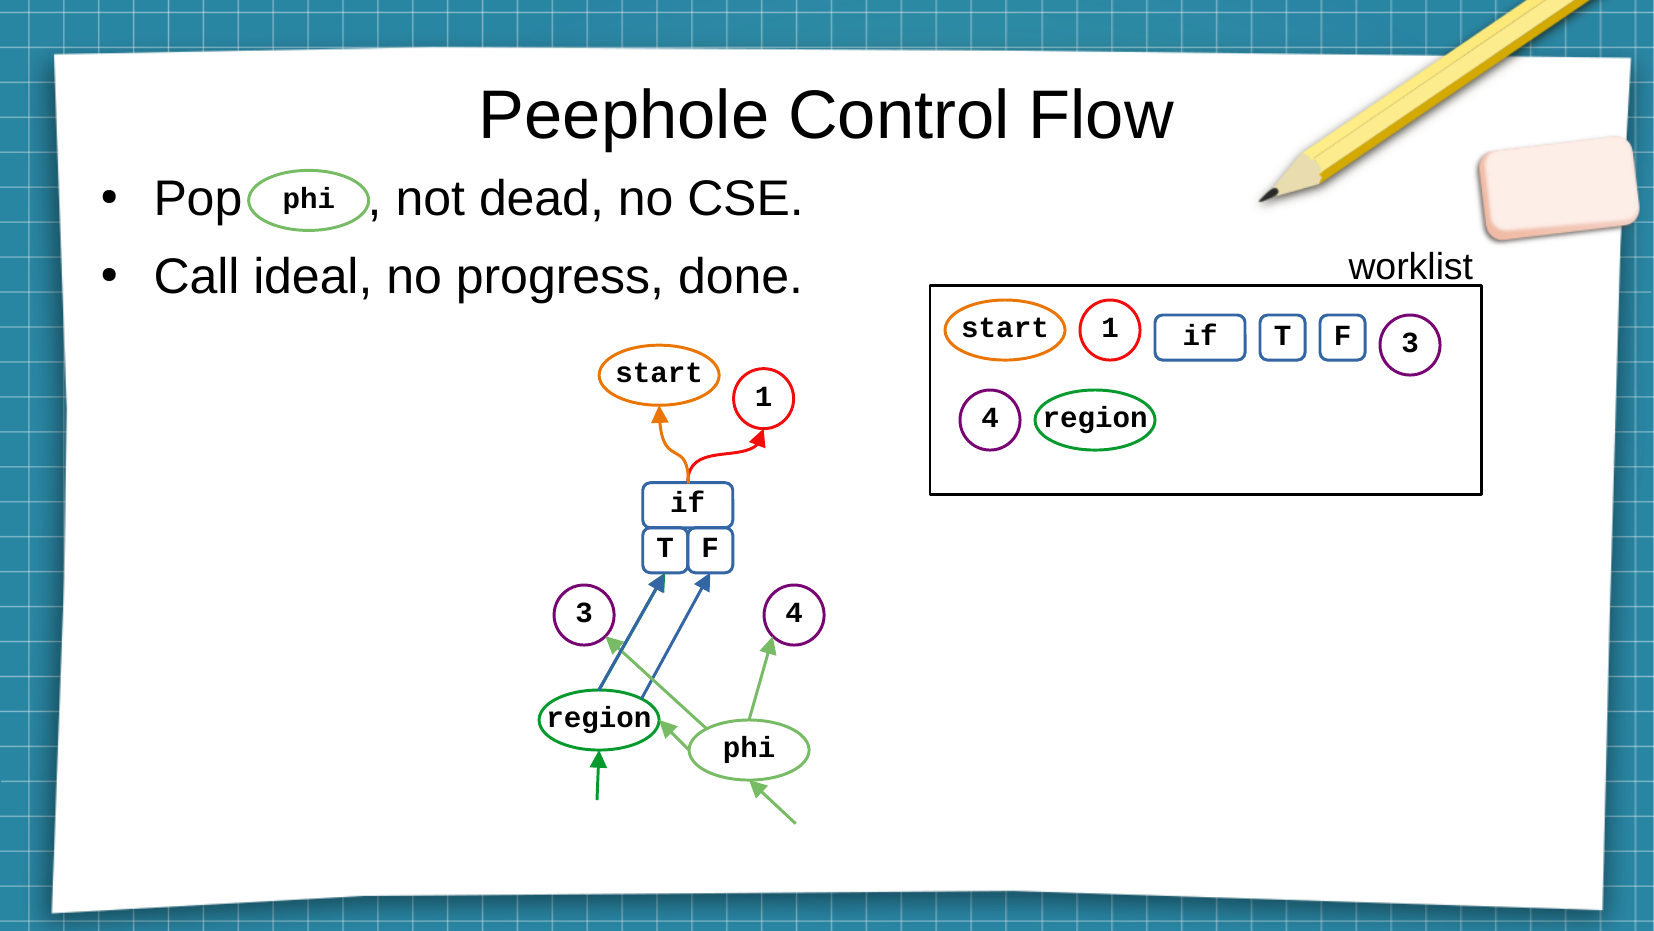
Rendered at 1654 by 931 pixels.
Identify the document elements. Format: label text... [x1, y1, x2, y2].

text_box T [1260, 315, 1306, 361]
text_box phi [248, 170, 369, 231]
picture [0, 0, 1654, 931]
text_box start [599, 345, 720, 406]
text_box region [1035, 390, 1156, 451]
text_box 3 [1380, 315, 1441, 376]
text_box worklist [1333, 238, 1489, 295]
text_box if [642, 482, 733, 528]
text_box 4 [764, 585, 825, 646]
text_box 3 [554, 585, 615, 646]
text_box F [687, 527, 733, 573]
text_box F [1320, 315, 1366, 361]
text_box 1 [733, 368, 794, 429]
text_box T [642, 527, 688, 573]
title Peephole Control Flow [82, 37, 1571, 193]
text_box 4 [960, 390, 1021, 451]
list Pop , not dead, no CSE. Call ideal, no progress, done. [82, 170, 1291, 361]
text_box if [1155, 315, 1246, 361]
list Pop , not dead, no CSE. Call ideal, no progress, done. [931, 287, 1291, 361]
text_box phi [689, 720, 810, 781]
text_box 1 [1080, 300, 1141, 361]
text_box start [945, 300, 1066, 361]
text_box region [539, 690, 660, 751]
